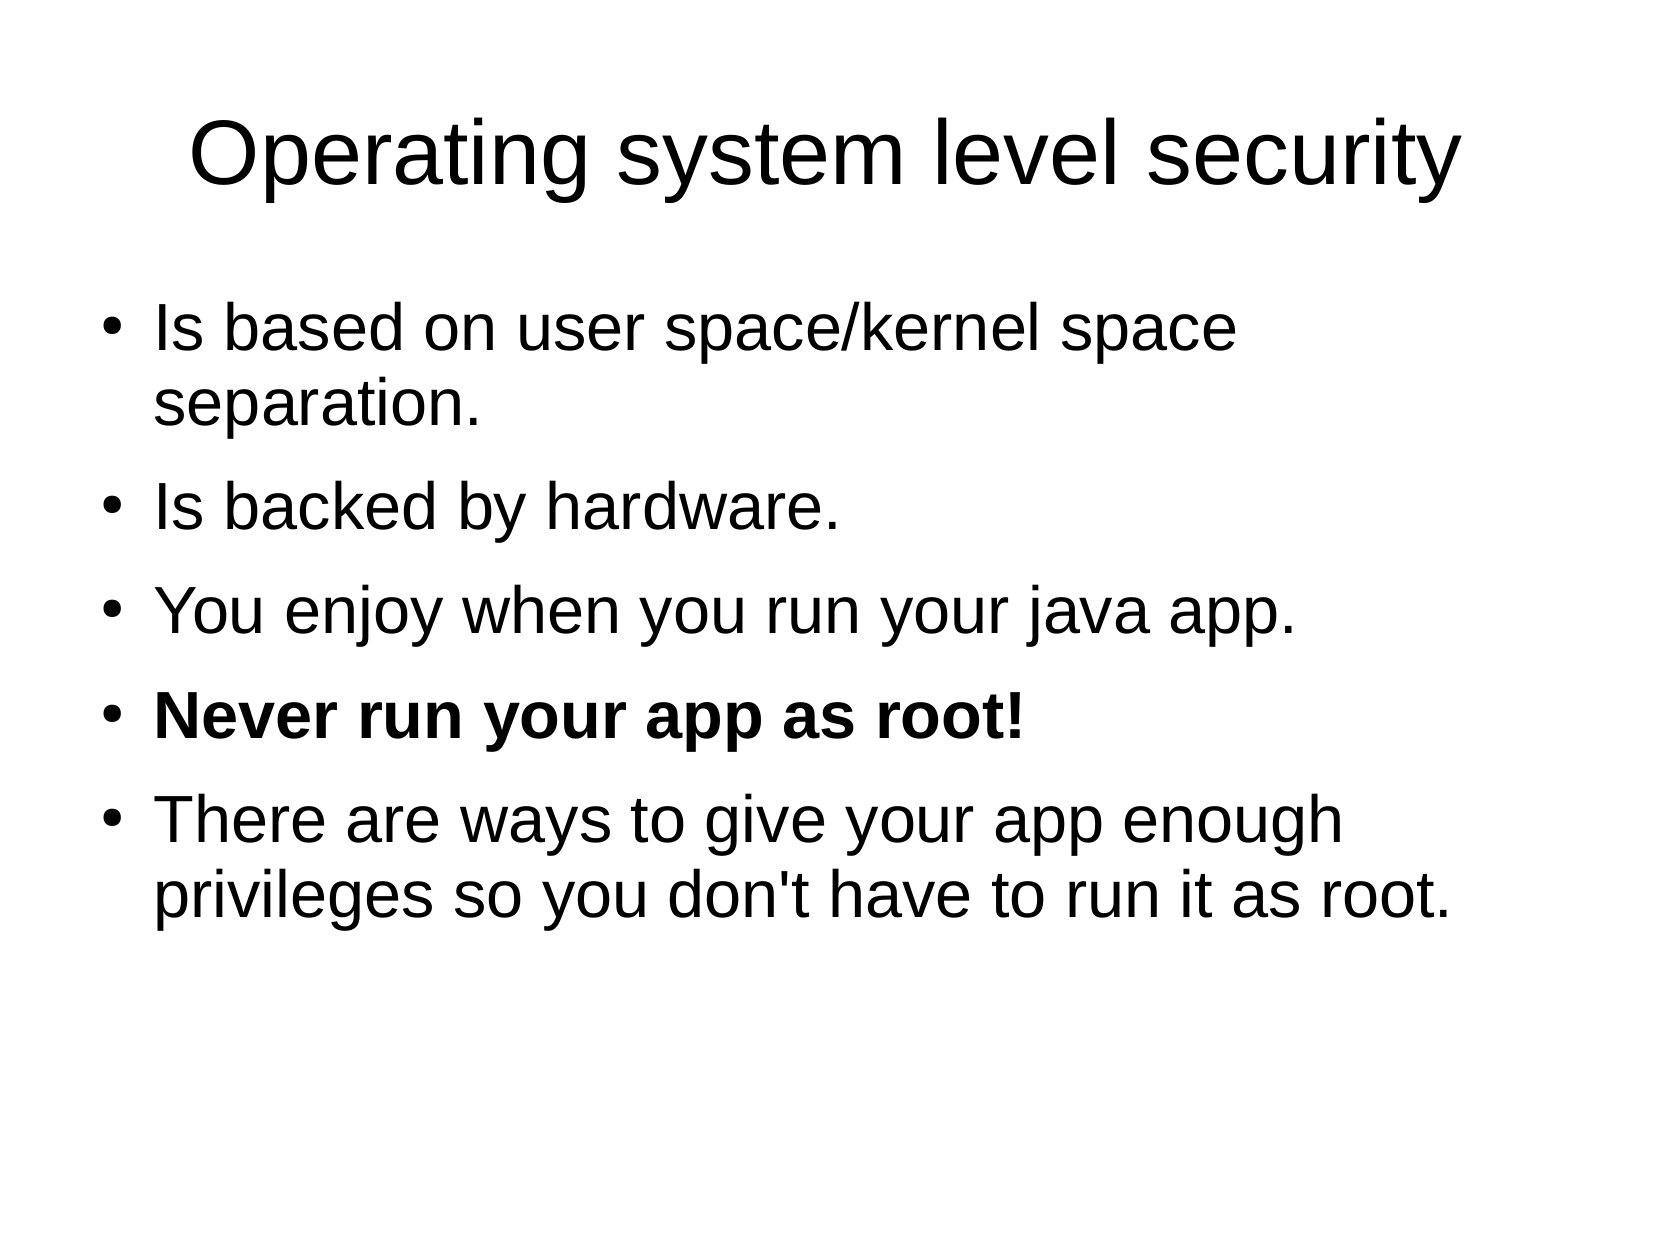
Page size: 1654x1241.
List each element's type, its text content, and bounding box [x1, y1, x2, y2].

title Operating system level security [82, 49, 1571, 257]
list Is based on user space/kernel space separation. Is backed by hardware. You enjoy when you run your java app. Never run your app as root! There are ways to give your app enough privileges so you don't have to run it as root. [82, 290, 1538, 1010]
